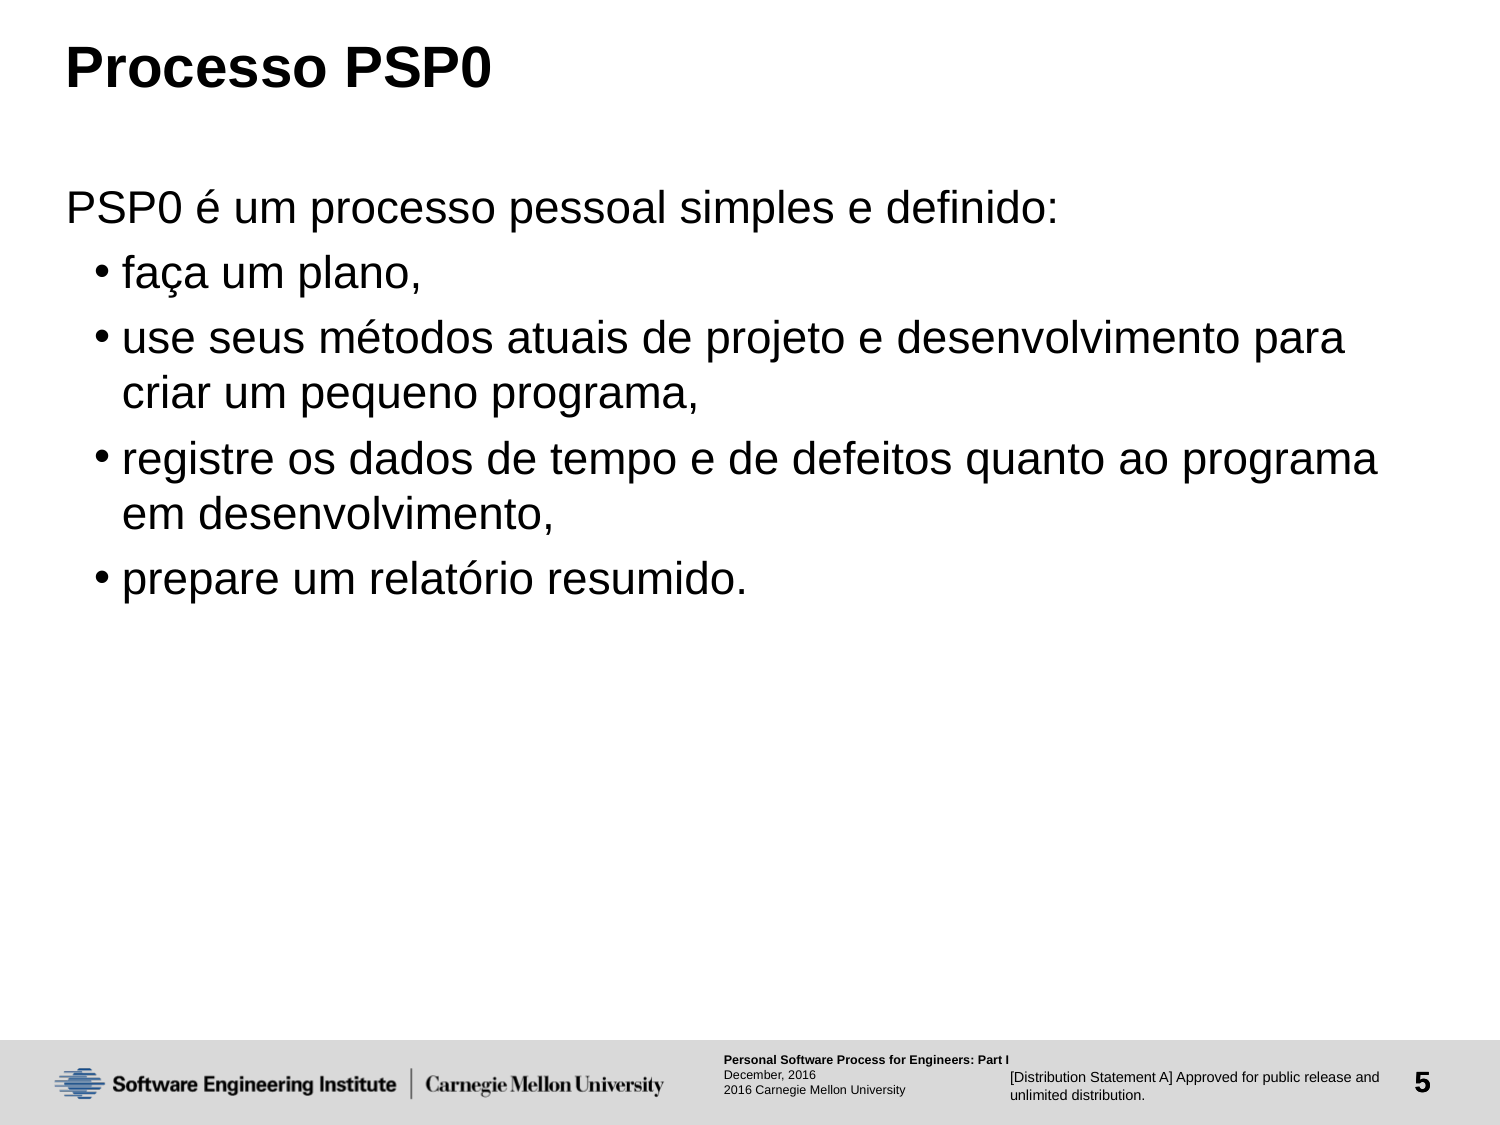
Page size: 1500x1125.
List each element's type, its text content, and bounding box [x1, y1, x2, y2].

picture [46, 1061, 673, 1104]
list PSP0 é um processo pessoal simples e definido: faça um plano, use seus métodos atuais de projeto e desenvolvimento para criar um pequeno programa, registre os dados de tempo e de defeitos quanto ao programa em desenvolvimento, prepare um relatório resumido. [65, 177, 1431, 1000]
title Processo PSP0 [65, 37, 1313, 148]
